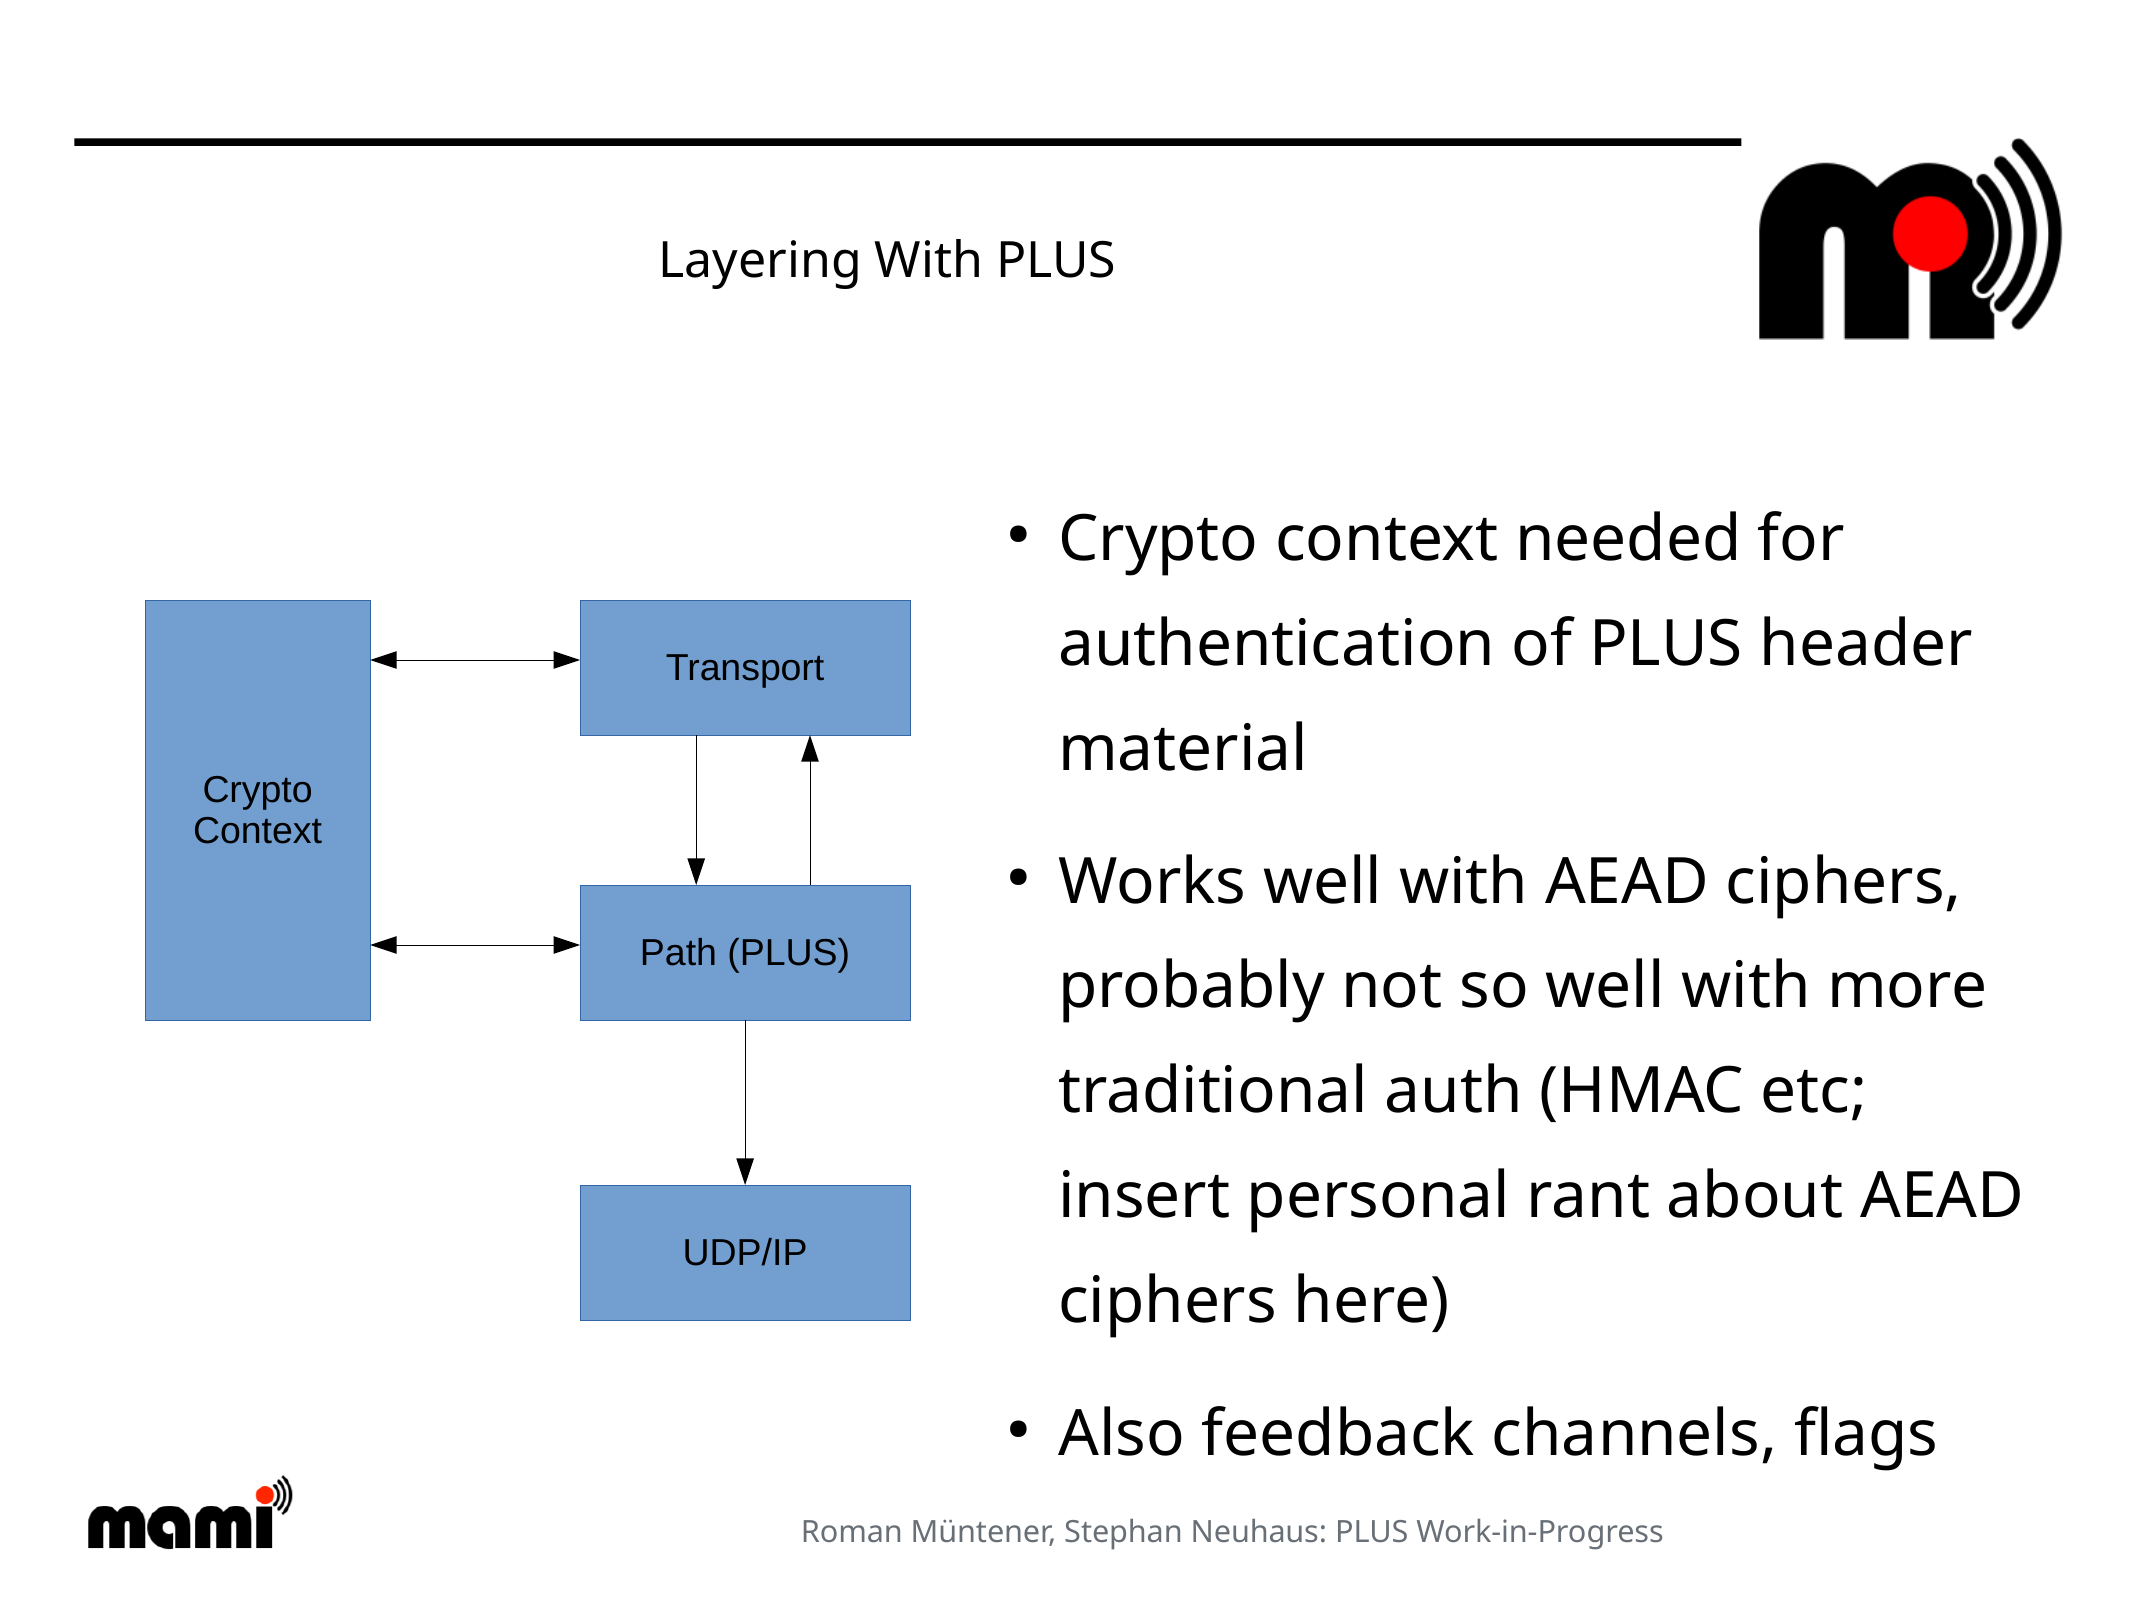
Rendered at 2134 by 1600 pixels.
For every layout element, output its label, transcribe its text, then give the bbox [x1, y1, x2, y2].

text_box UDP/IP [580, 1185, 911, 1321]
text_box Transport [580, 600, 911, 736]
title Layering With PLUS [75, 144, 1700, 372]
text_box Path (PLUS) [580, 885, 911, 1021]
picture [86, 1473, 294, 1552]
list Crypto context needed for authentication of PLUS header material Works well with AEAD ciphers, probably not so well with more traditional auth (HMAC etc; insert personal rant about AEAD ciphers here) Also feedback channels, flags [990, 474, 2041, 1486]
text_box Crypto Context [145, 600, 371, 1021]
picture [1758, 138, 2065, 340]
